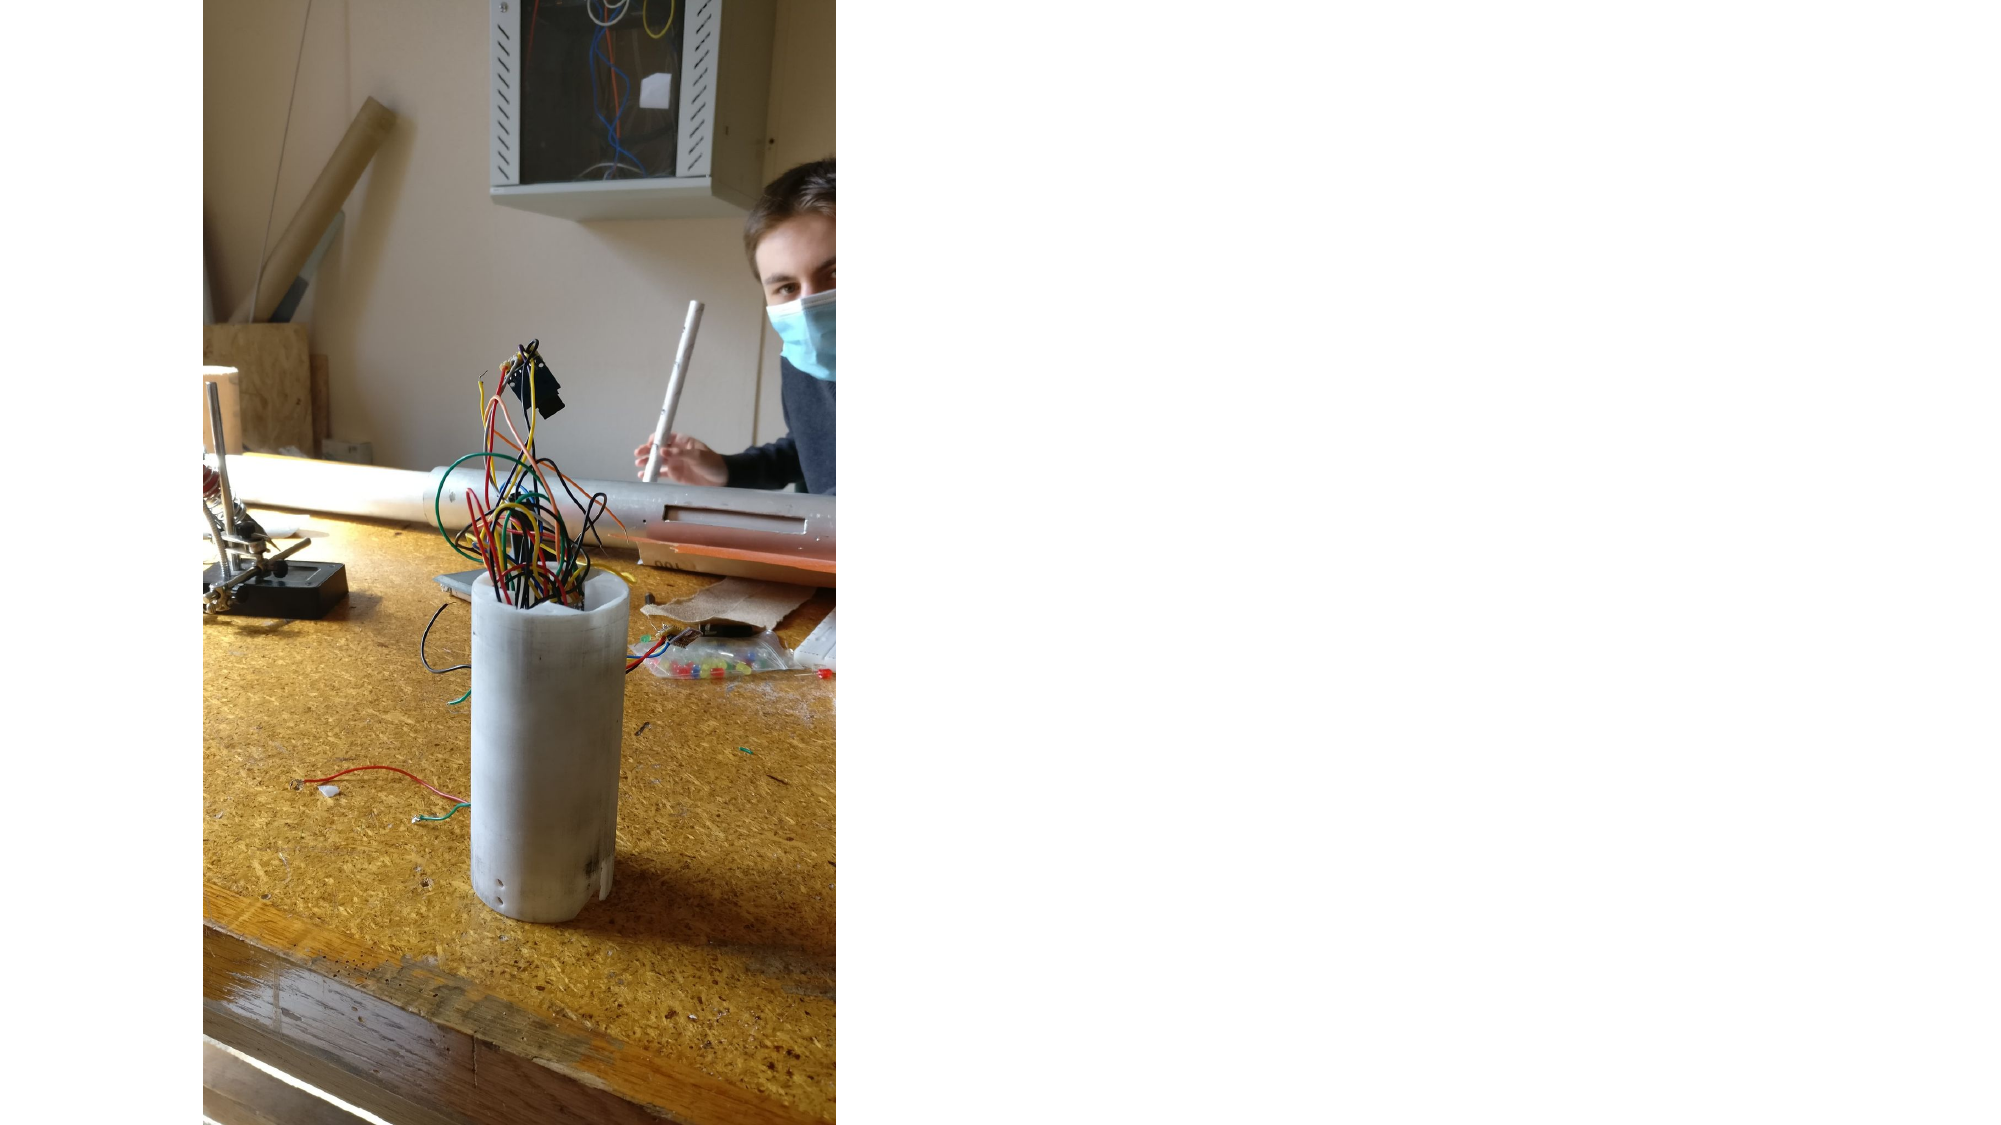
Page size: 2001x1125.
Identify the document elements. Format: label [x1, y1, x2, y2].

picture [203, 0, 836, 1125]
